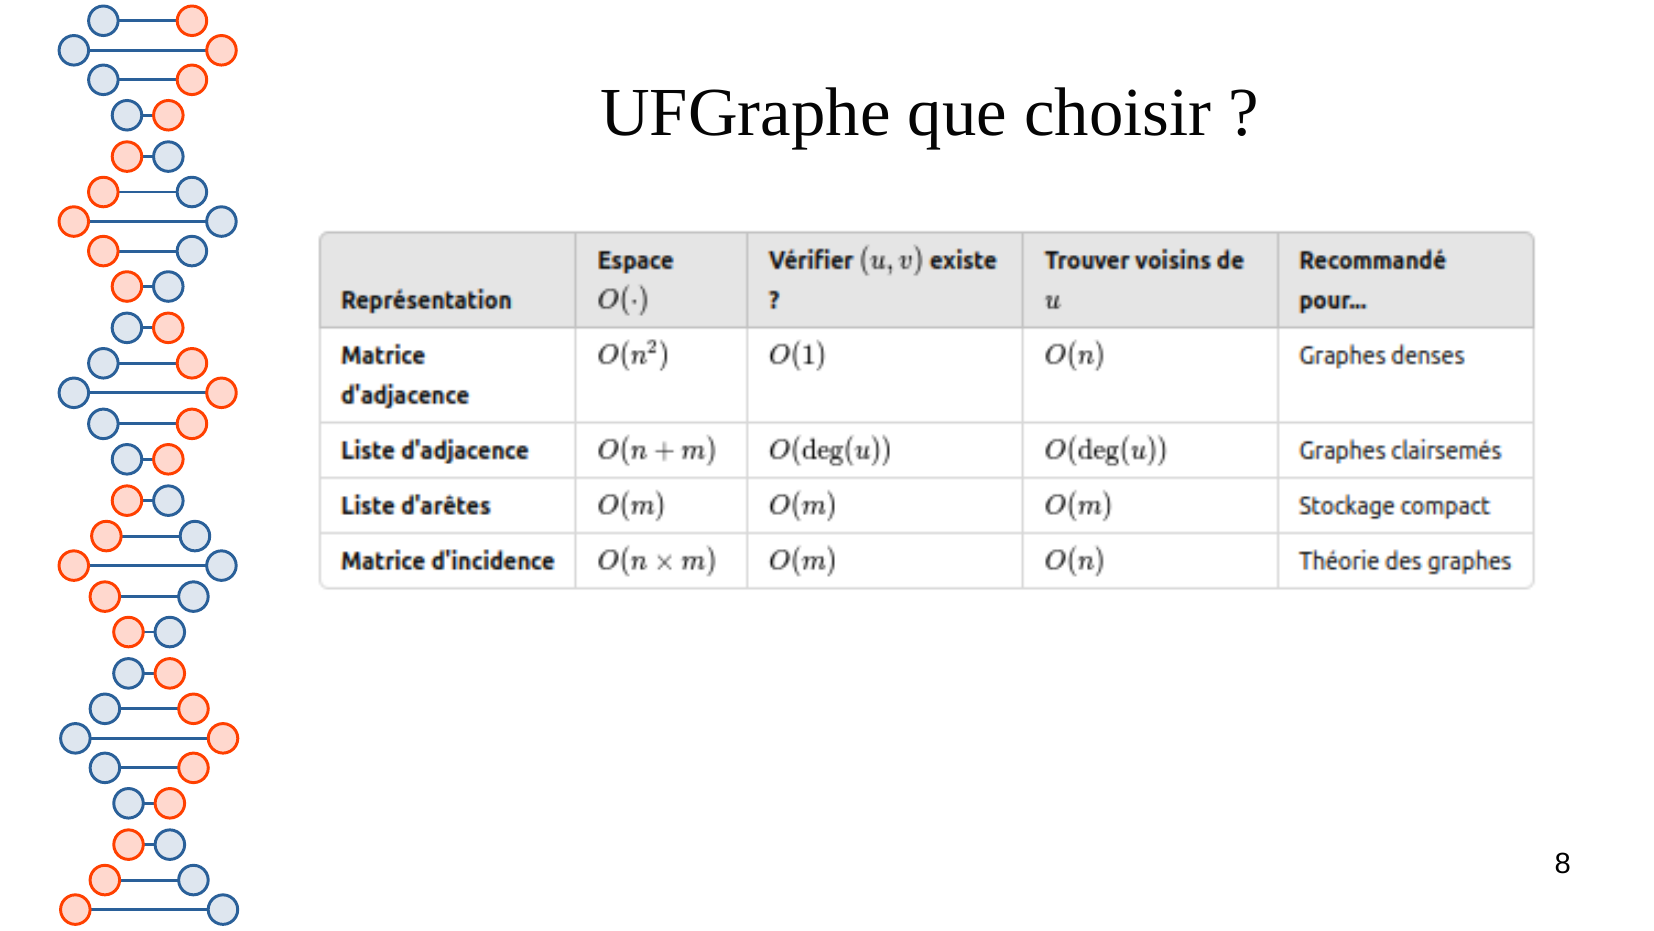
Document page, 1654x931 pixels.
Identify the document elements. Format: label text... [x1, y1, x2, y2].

title UFGraphe que choisir ? [265, 35, 1595, 189]
picture [293, 212, 1586, 621]
